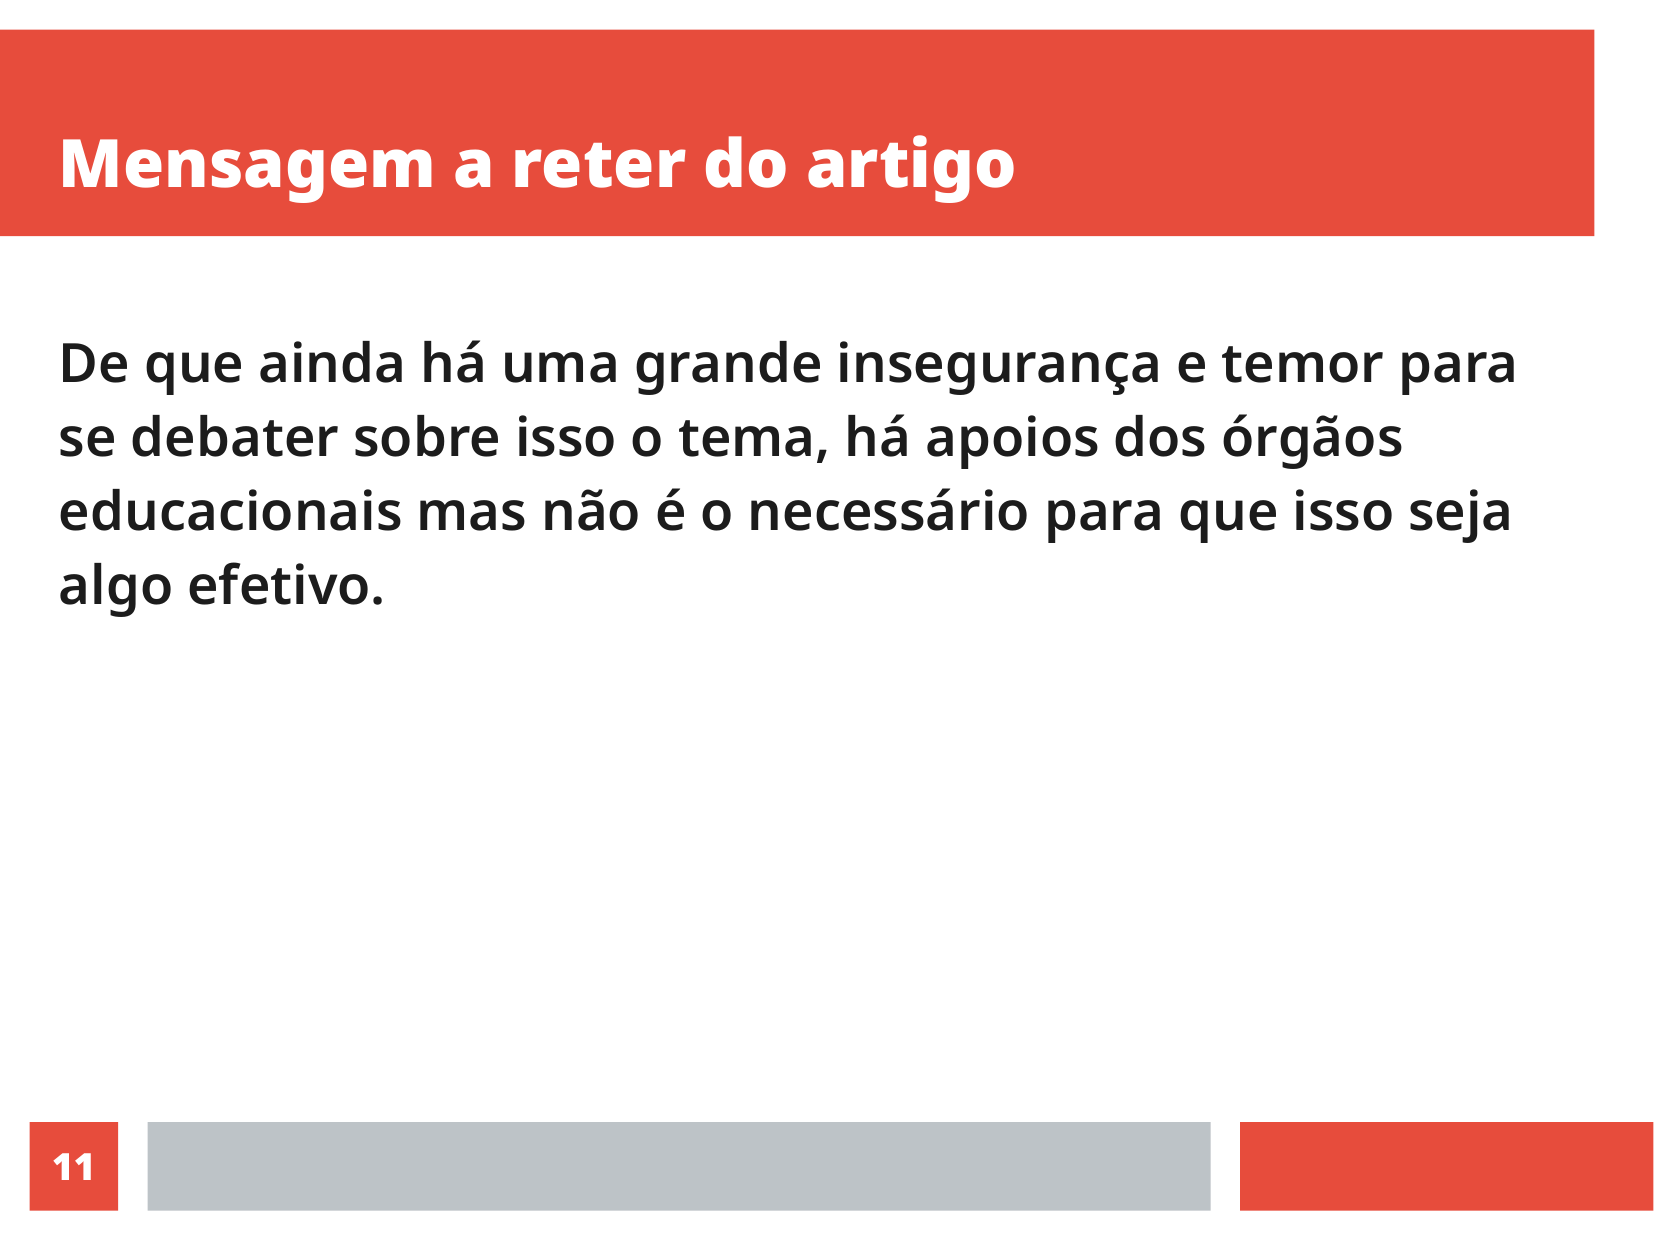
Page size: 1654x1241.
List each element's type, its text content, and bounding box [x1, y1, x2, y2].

list De que ainda há uma grande insegurança e temor para se debater sobre isso o tema, há apoios dos órgãos educacionais mas não é o necessário para que isso seja algo efetivo. [59, 324, 1565, 1093]
title Mensagem a reter do artigo [59, 59, 1595, 207]
